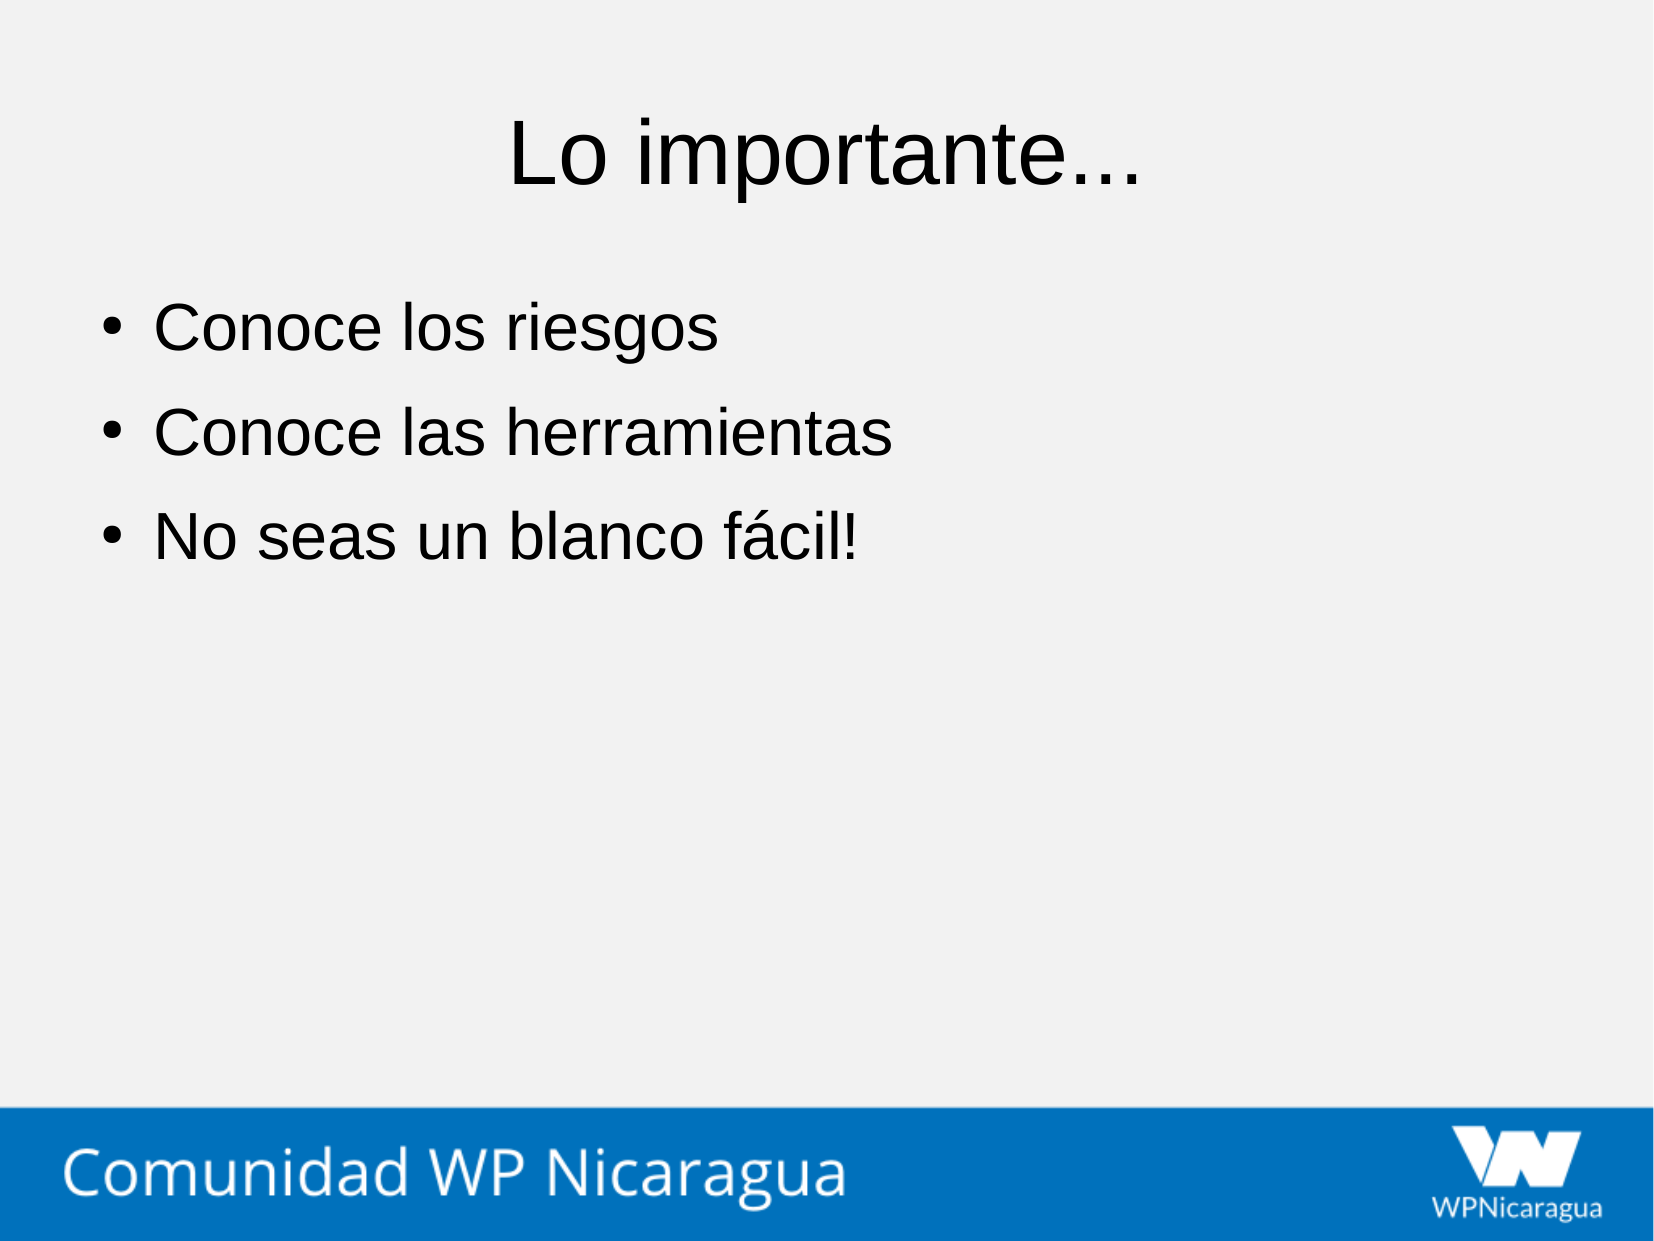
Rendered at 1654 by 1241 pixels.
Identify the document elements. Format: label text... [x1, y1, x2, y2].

picture [0, 0, 1654, 1241]
title Lo importante... [82, 49, 1571, 257]
list Conoce los riesgos Conoce las herramientas No seas un blanco fácil! [82, 290, 1571, 1010]
